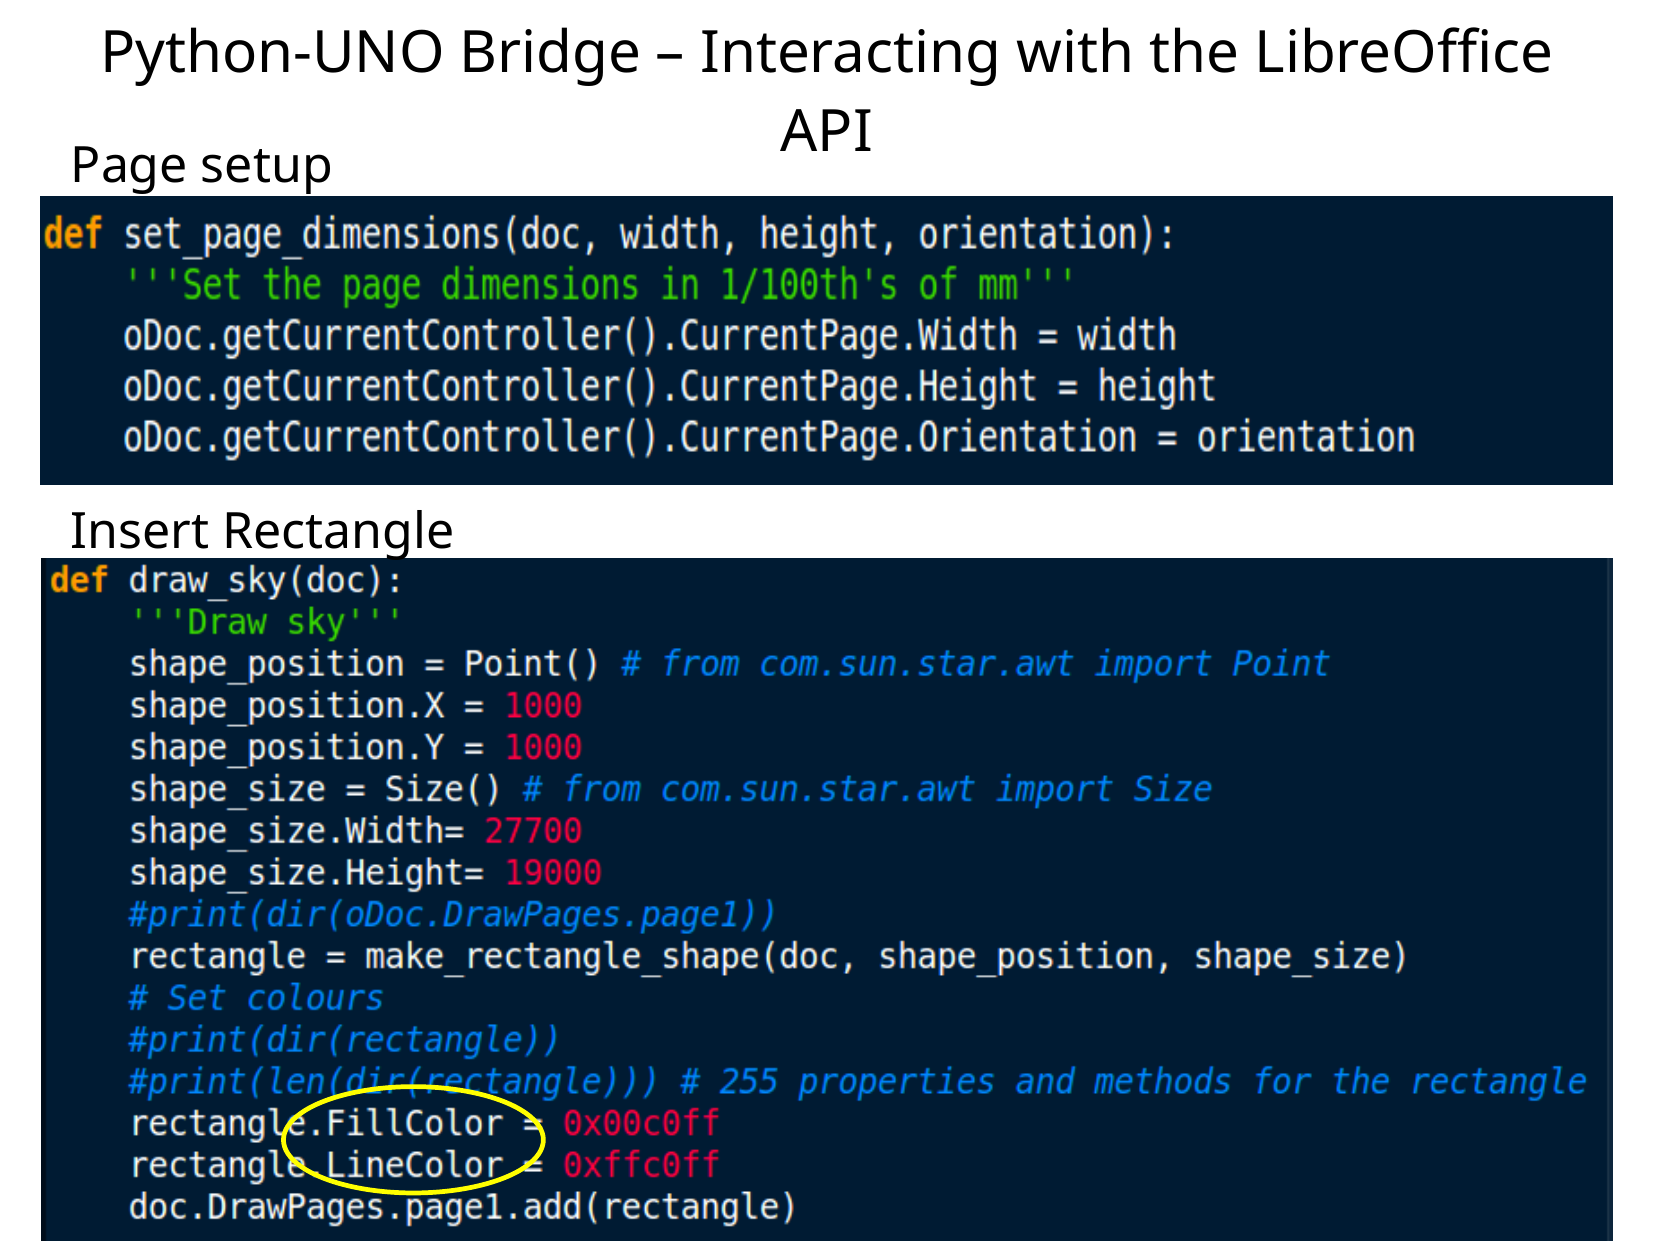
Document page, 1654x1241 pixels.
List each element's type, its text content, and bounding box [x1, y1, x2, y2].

subtitle Page setup [70, 124, 1559, 196]
title Python-UNO Bridge – Interacting with the LibreOffice API [82, 49, 1571, 130]
text_box Insert Rectangle [70, 490, 1560, 567]
picture [40, 196, 1613, 485]
picture [41, 558, 1613, 1241]
